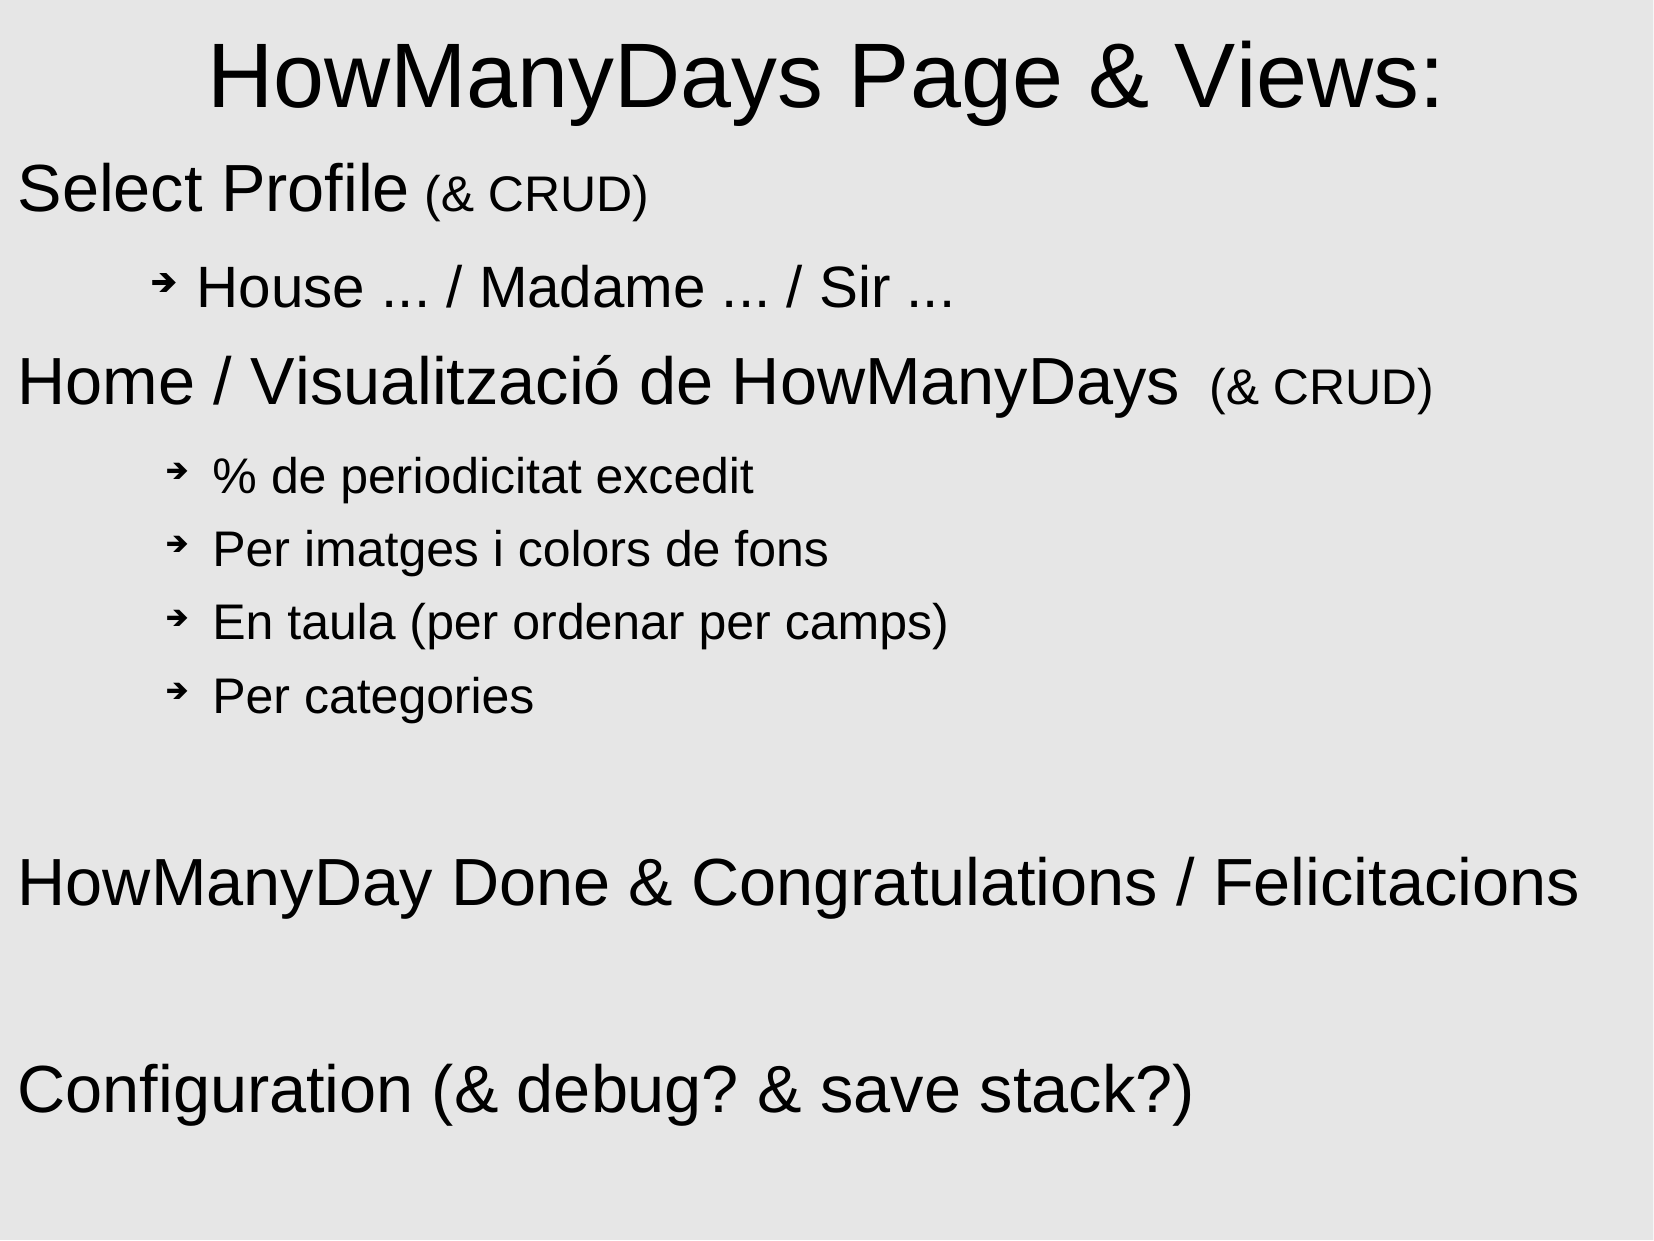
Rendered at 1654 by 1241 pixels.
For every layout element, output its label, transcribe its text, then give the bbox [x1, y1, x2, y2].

title HowManyDays Page & Views: [0, 0, 1654, 147]
list Select Profile (& CRUD) House ... / Madame ... / Sir ... Home / Visualització de HowManyDays (& CRUD) % de periodicitat excedit Per imatges i colors de fons En taula (per ordenar per camps) Per categories HowManyDay Done & Congratulations / Felicitacions Configuration (& debug? & save stack?) [0, 147, 1654, 1241]
